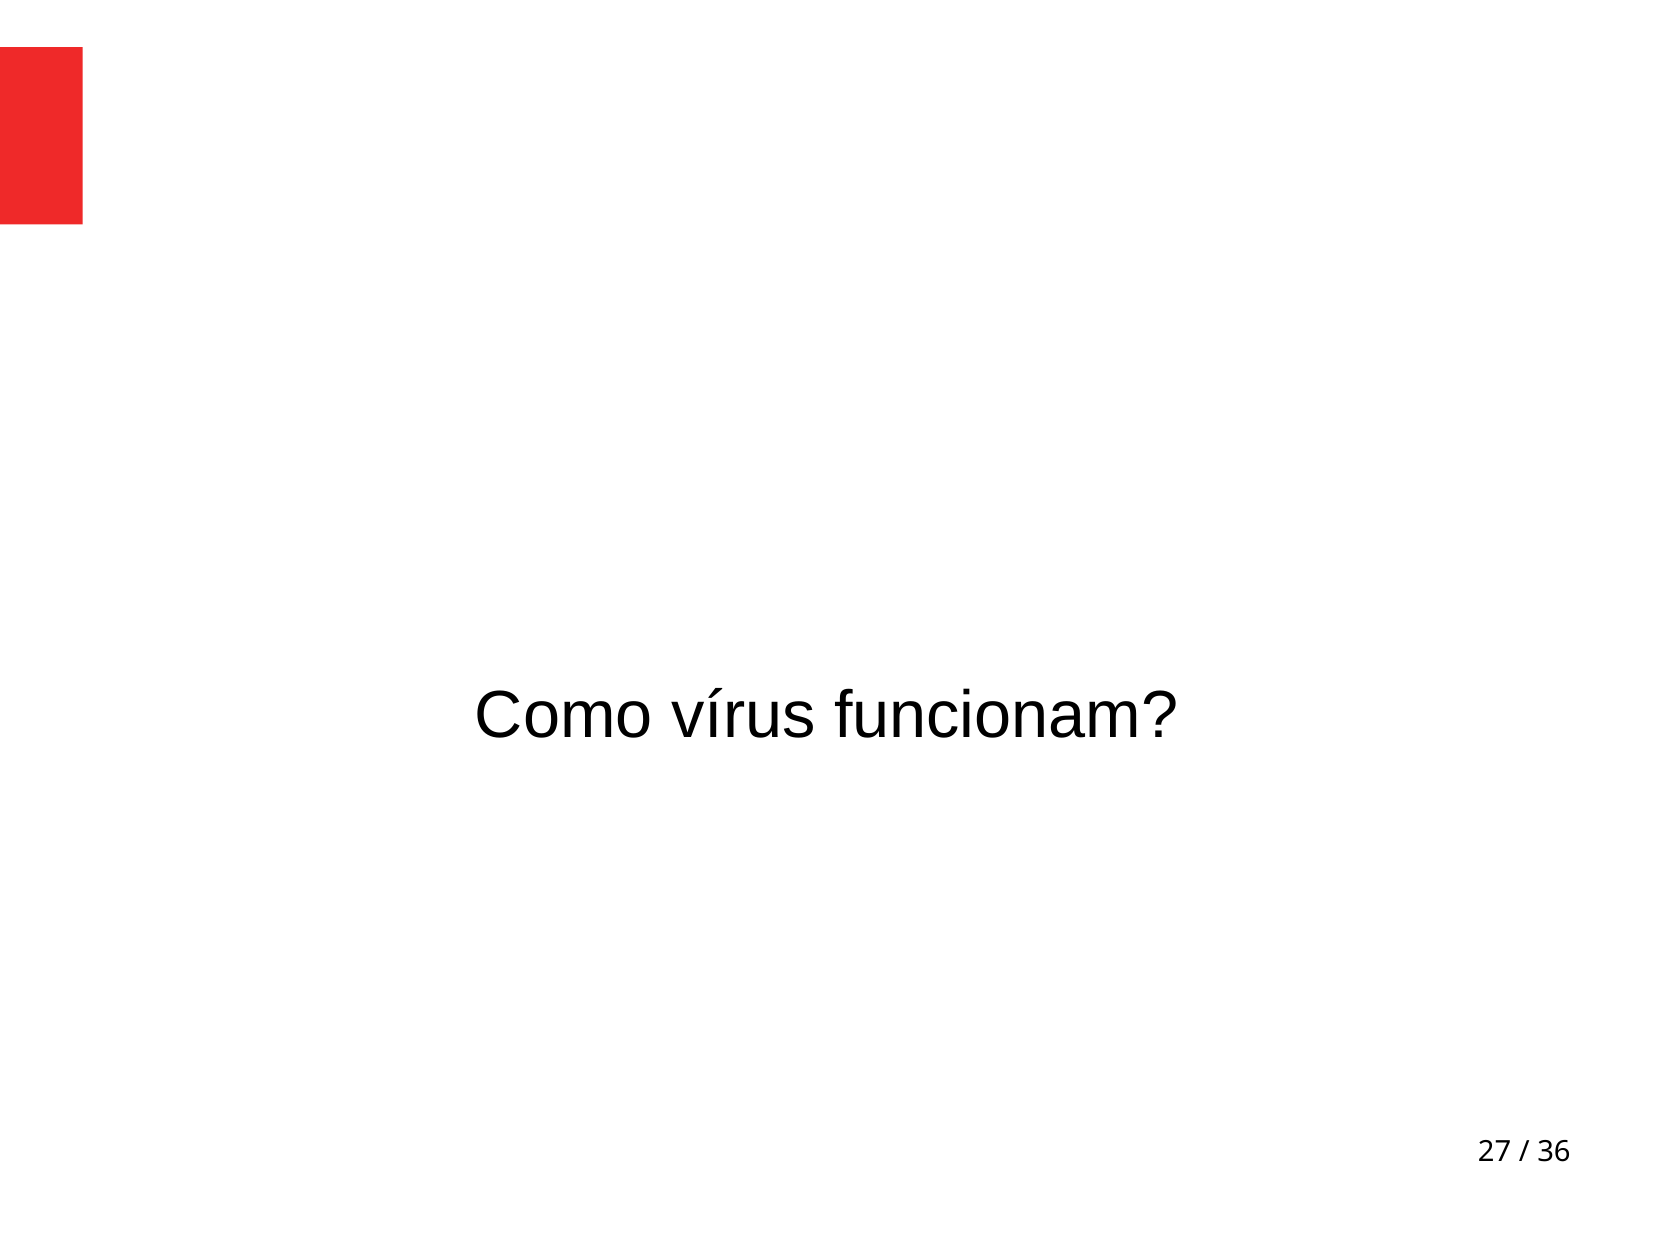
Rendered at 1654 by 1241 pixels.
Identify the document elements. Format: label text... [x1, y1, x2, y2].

subtitle Como vírus funcionam? [118, 354, 1536, 1074]
